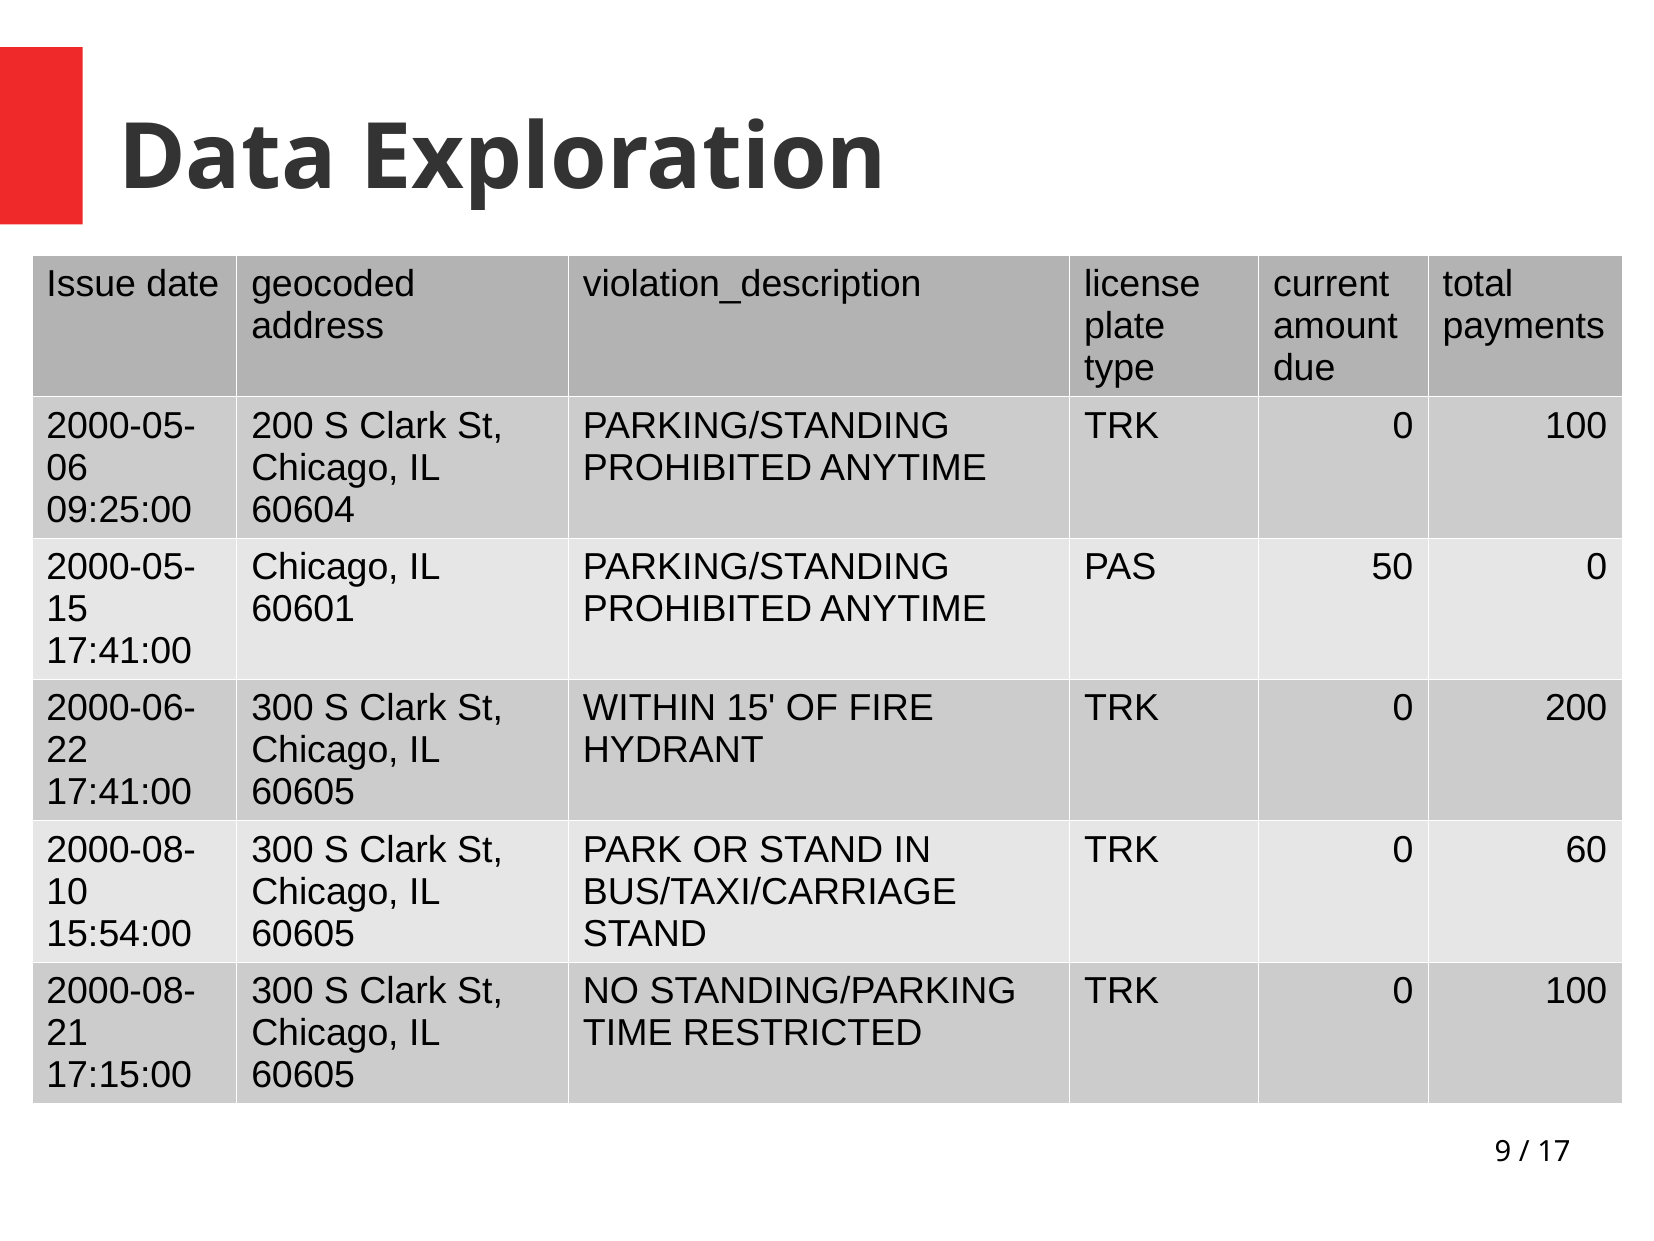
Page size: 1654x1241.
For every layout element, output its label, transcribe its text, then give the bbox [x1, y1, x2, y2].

table_cell PARKING/STANDING PROHIBITED ANYTIME [569, 397, 1069, 538]
table_cell 100 [1429, 397, 1622, 538]
table_cell NO STANDING/PARKING TIME RESTRICTED [569, 963, 1069, 1103]
table_cell WITHIN 15' OF FIRE HYDRANT [569, 680, 1069, 820]
table_header violation_description [569, 256, 1069, 396]
table_cell 300 S Clark St, Chicago, IL 60605 [237, 821, 568, 962]
table_cell PARK OR STAND IN BUS/TAXI/CARRIAGE STAND [569, 821, 1069, 962]
table_cell 2000-06-22 17:41:00 [33, 680, 236, 820]
table_cell PARKING/STANDING PROHIBITED ANYTIME [569, 539, 1069, 679]
table_cell 300 S Clark St, Chicago, IL 60605 [237, 963, 568, 1103]
title Data Exploration [118, 49, 1571, 255]
table_cell PAS [1070, 539, 1258, 679]
table_cell 50 [1259, 539, 1428, 679]
table_cell 200 [1429, 680, 1622, 820]
table_cell 0 [1259, 680, 1428, 820]
table_cell 0 [1429, 539, 1622, 679]
table_header geocoded address [237, 256, 568, 396]
table_cell 0 [1259, 821, 1428, 962]
table_cell 0 [1259, 963, 1428, 1103]
table_cell 300 S Clark St, Chicago, IL 60605 [237, 680, 568, 820]
table_cell 100 [1429, 963, 1622, 1103]
table_cell 2000-05-06 09:25:00 [33, 397, 236, 538]
table_cell 200 S Clark St, Chicago, IL 60604 [237, 397, 568, 538]
table_cell Chicago, IL 60601 [237, 539, 568, 679]
table_cell TRK [1070, 680, 1258, 820]
table_header Issue date [33, 256, 236, 396]
table_cell TRK [1070, 963, 1258, 1103]
table_header license plate type [1070, 256, 1258, 396]
table_cell 0 [1259, 397, 1428, 538]
table_header current amount due [1259, 256, 1428, 396]
table_header total payments [1429, 256, 1622, 396]
table_cell TRK [1070, 397, 1258, 538]
table_cell 2000-08-21 17:15:00 [33, 963, 236, 1103]
table_cell 2000-05-15 17:41:00 [33, 539, 236, 679]
table_cell TRK [1070, 821, 1258, 962]
table_cell 2000-08-10 15:54:00 [33, 821, 236, 962]
table_cell 60 [1429, 821, 1622, 962]
